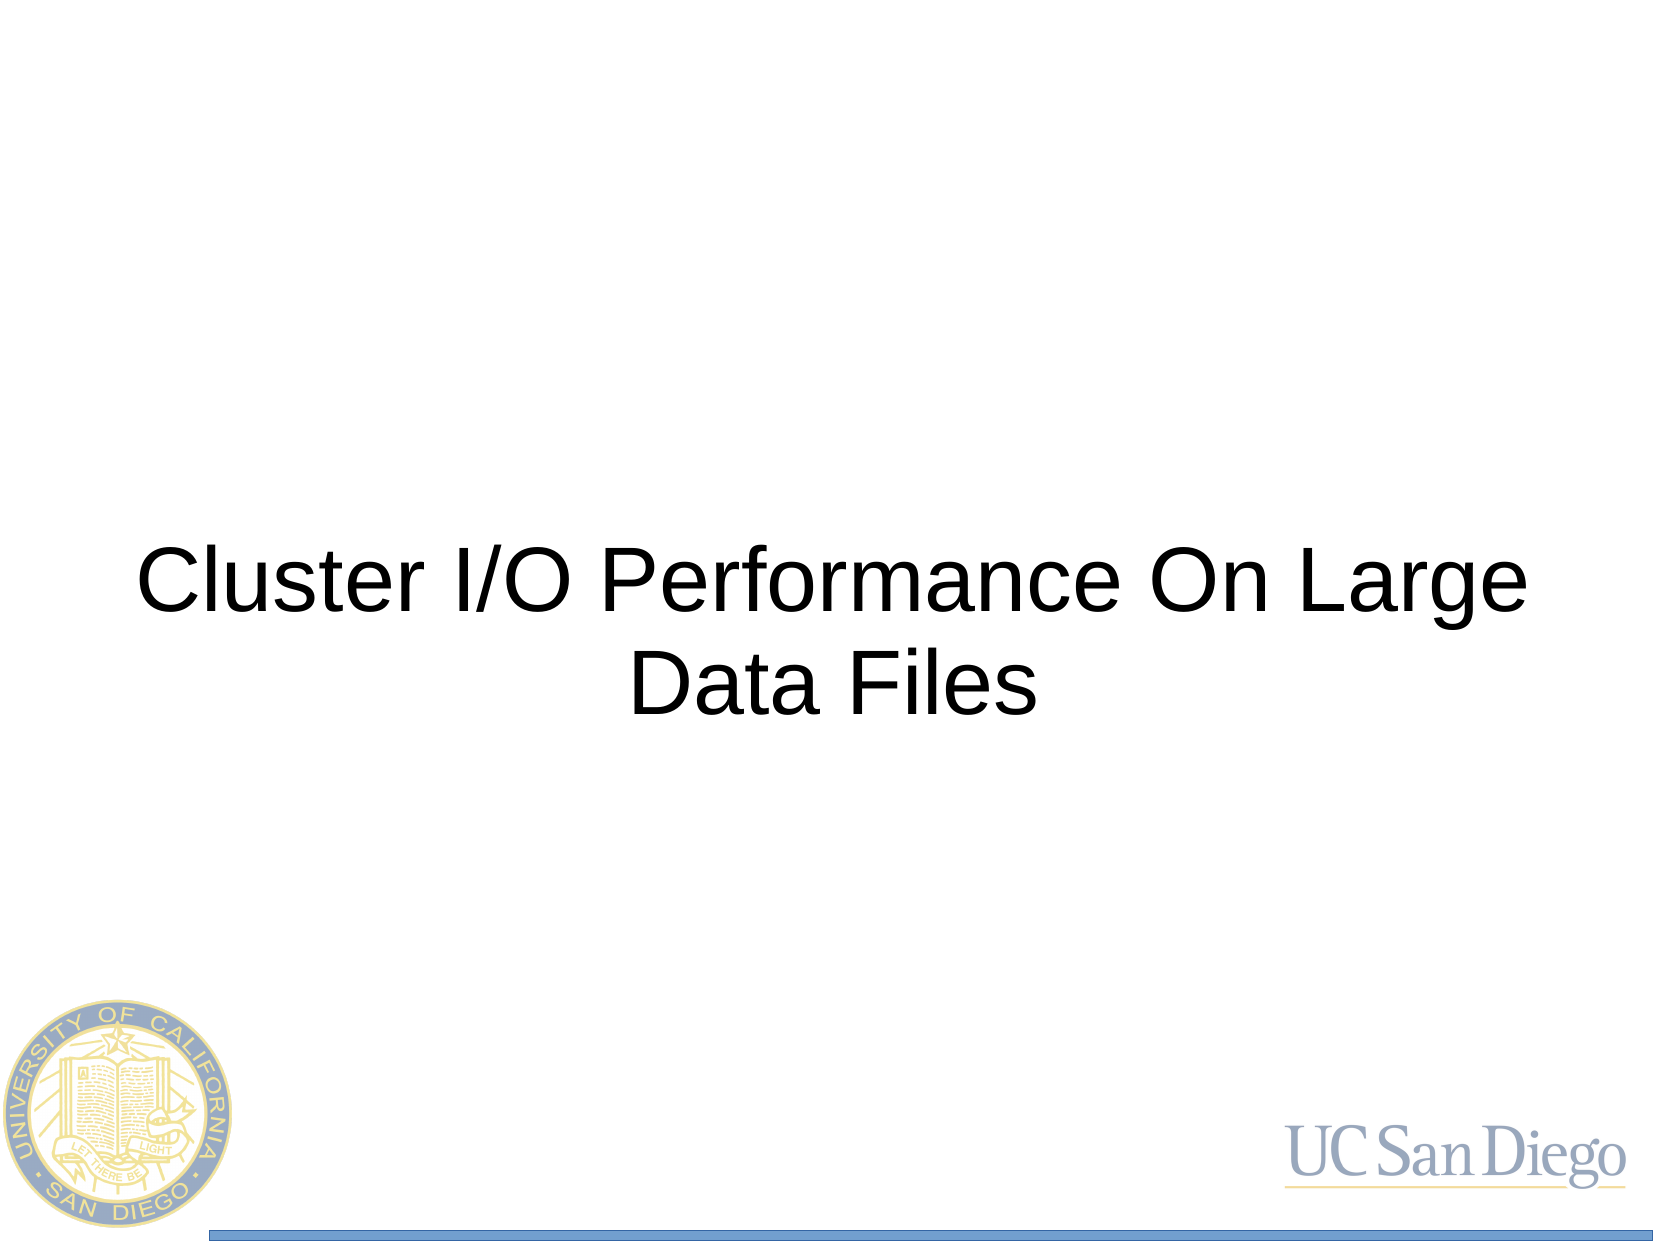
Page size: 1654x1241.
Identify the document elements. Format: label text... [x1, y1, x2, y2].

picture [1253, 1089, 1653, 1230]
title Cluster I/O Performance On Large Data Files [90, 527, 1578, 736]
picture [0, 995, 234, 1231]
text_box [209, 1230, 1653, 1241]
